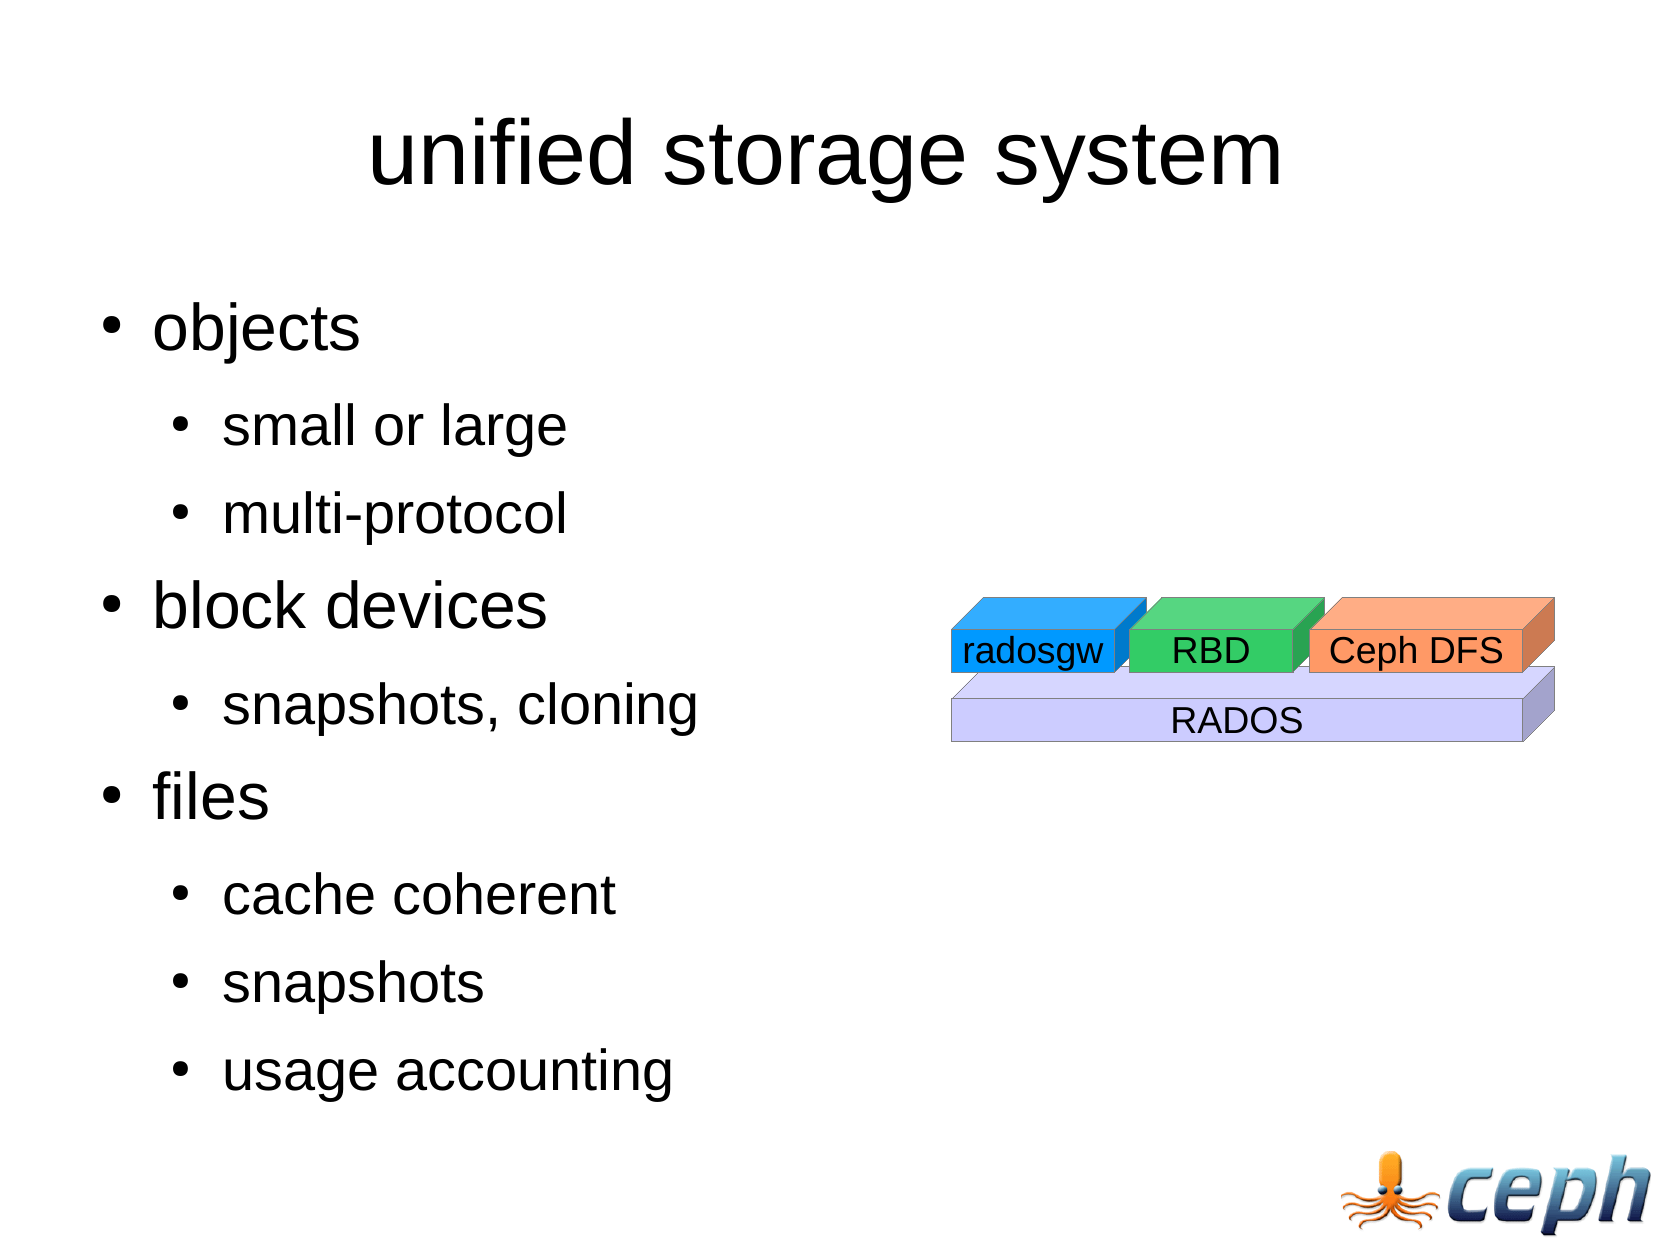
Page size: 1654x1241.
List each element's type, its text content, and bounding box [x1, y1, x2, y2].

text_box Ceph DFS [1309, 630, 1522, 673]
text_box radosgw [951, 630, 1114, 673]
title unified storage system [82, 49, 1571, 257]
text_box RADOS [951, 699, 1522, 742]
text_box RBD [1129, 630, 1292, 673]
picture [1335, 1151, 1651, 1239]
list objects small or large multi-protocol block devices snapshots, cloning files cache coherent snapshots usage accounting [82, 290, 1571, 1109]
